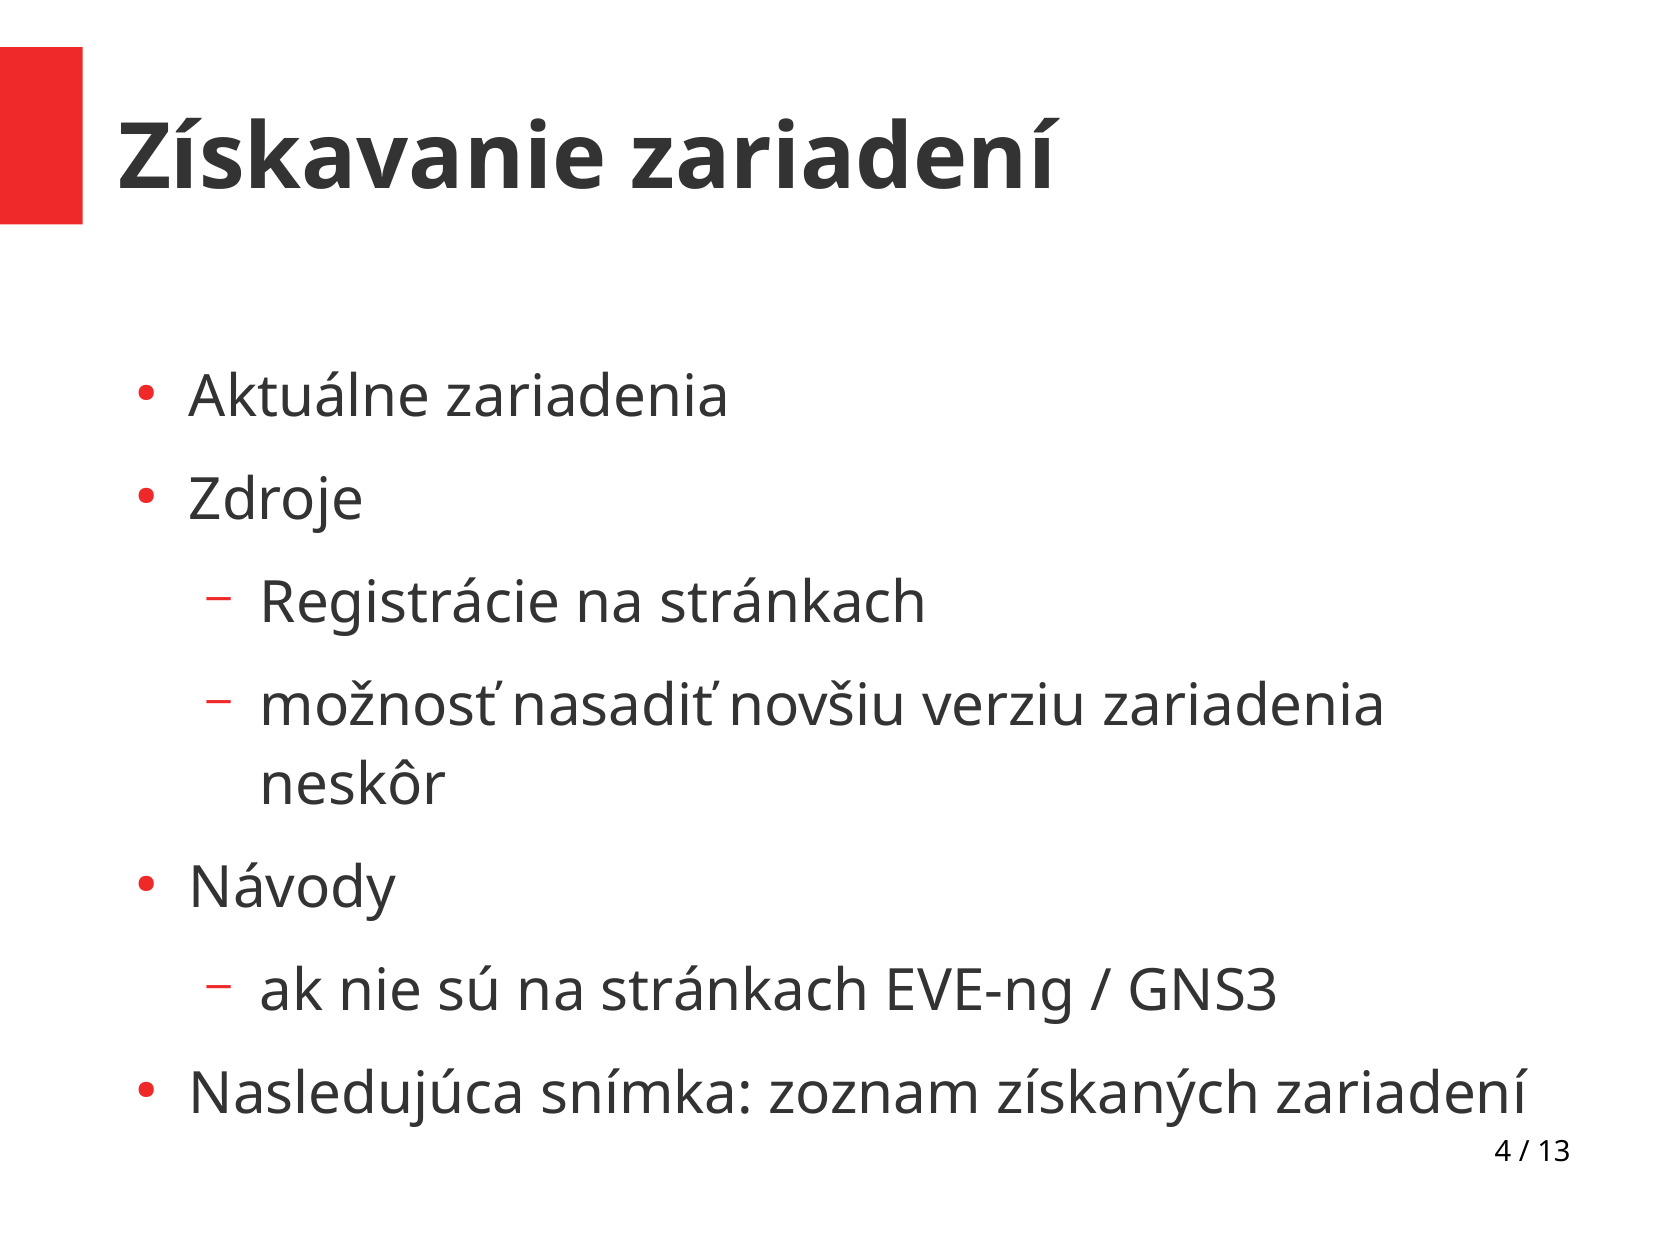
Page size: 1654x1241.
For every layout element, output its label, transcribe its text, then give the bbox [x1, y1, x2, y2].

list Aktuálne zariadenia Zdroje Registrácie na stránkach možnosť nasadiť novšiu verziu zariadenia neskôr Návody ak nie sú na stránkach EVE-ng / GNS3 Nasledujúca snímka: zoznam získaných zariadení [118, 354, 1536, 1074]
title Získavanie zariadení [118, 49, 1571, 257]
